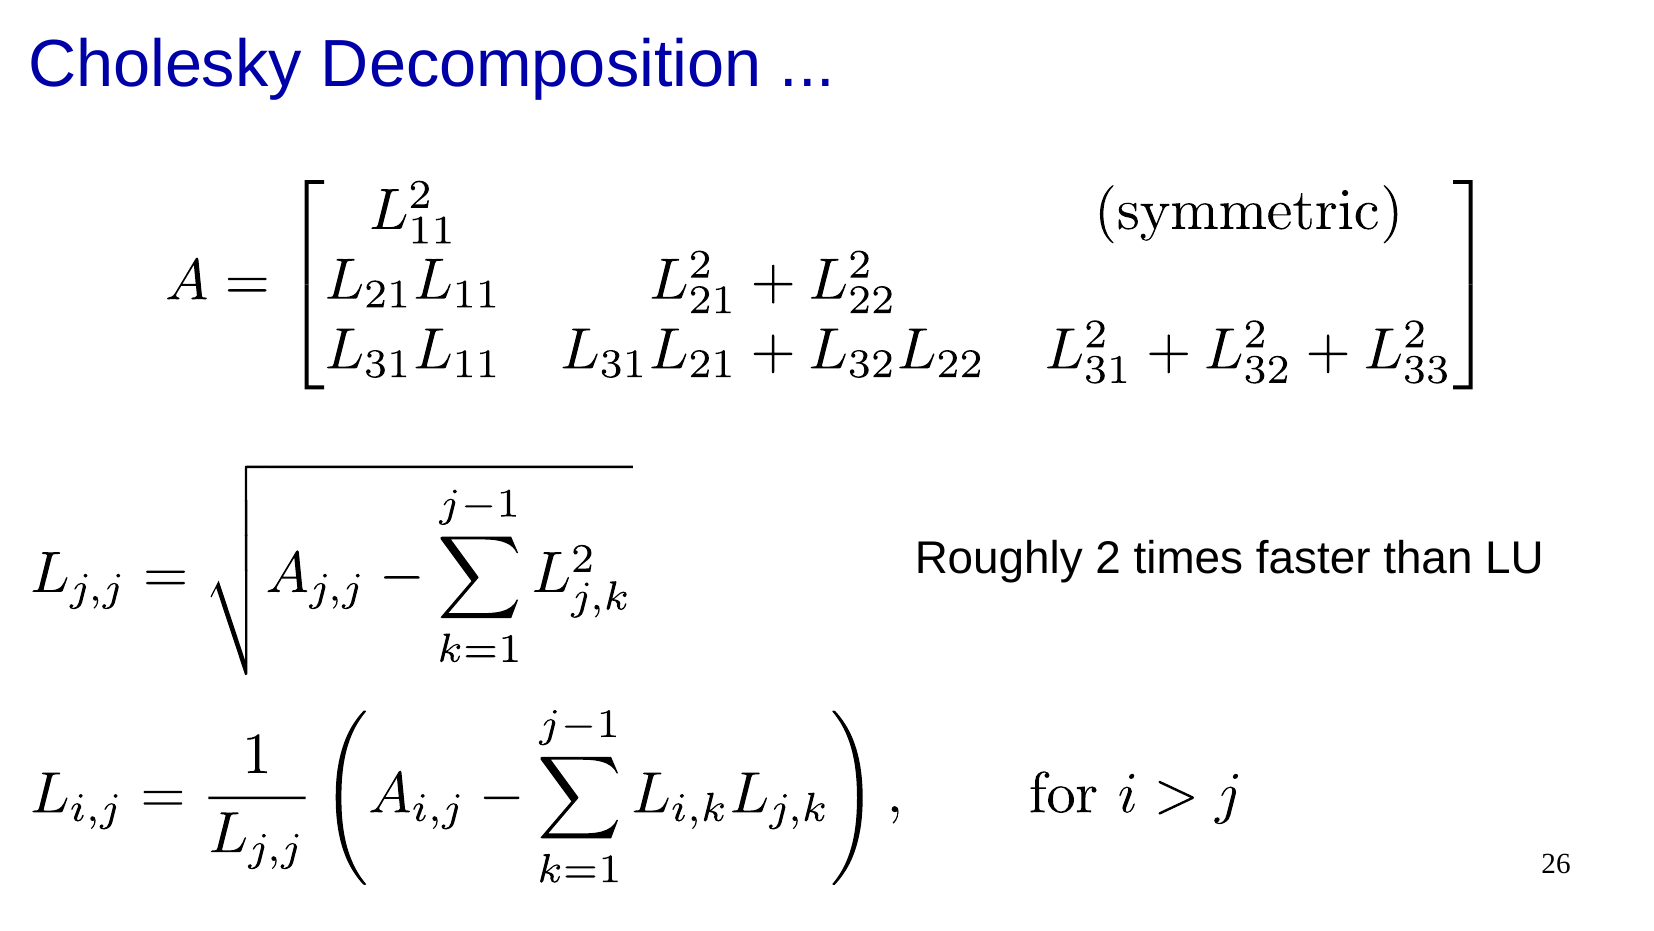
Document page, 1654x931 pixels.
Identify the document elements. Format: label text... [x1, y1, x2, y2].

title Cholesky Decomposition ... [28, 21, 1626, 106]
text_box [165, 180, 1492, 390]
text_box [30, 709, 1243, 886]
text_box [30, 465, 633, 676]
text_box Roughly 2 times faster than LU [900, 525, 1561, 601]
